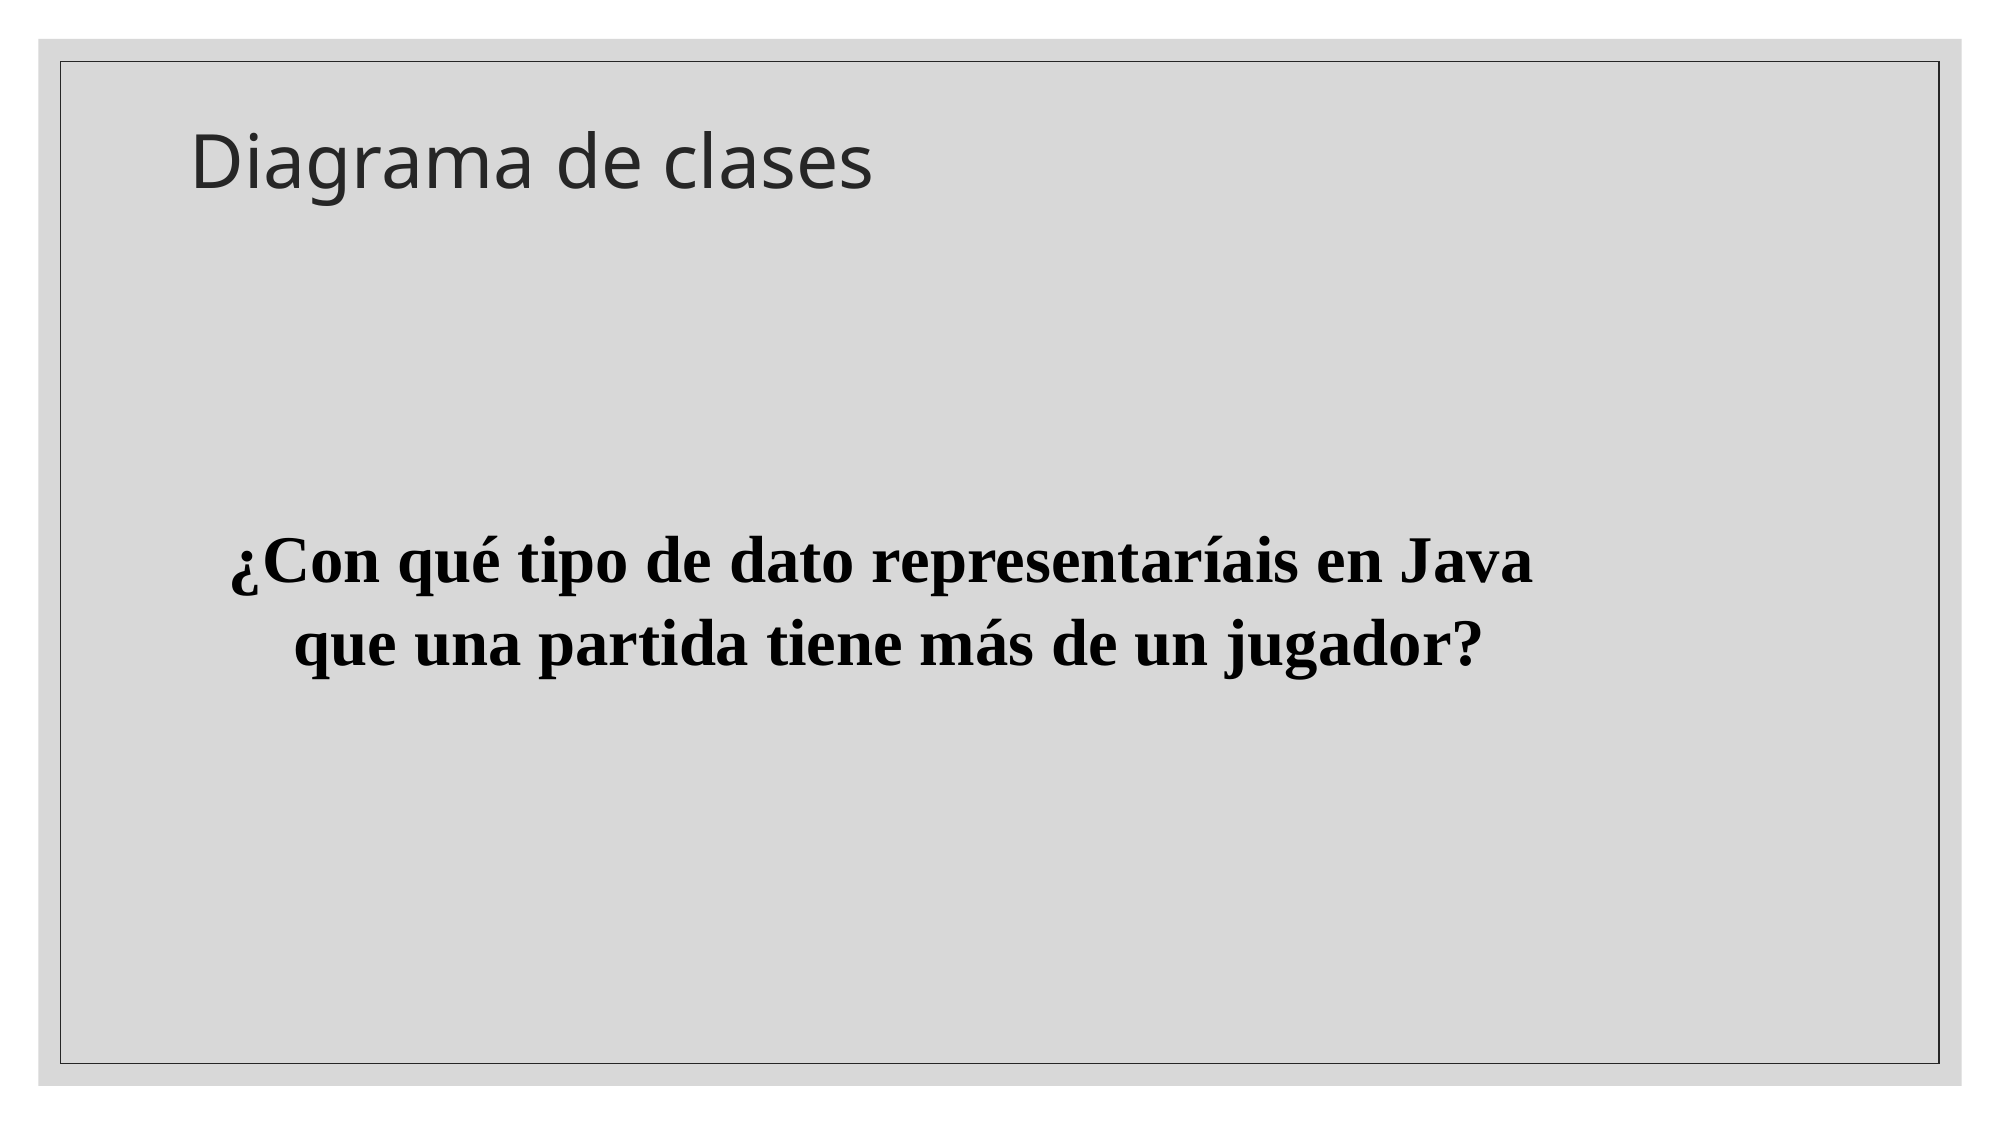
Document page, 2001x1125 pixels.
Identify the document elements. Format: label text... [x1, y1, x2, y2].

list ¿Con qué tipo de dato representaríais en Java que una partida tiene más de un jugador? [123, 517, 1951, 754]
title Diagrama de clases [174, 105, 1825, 224]
